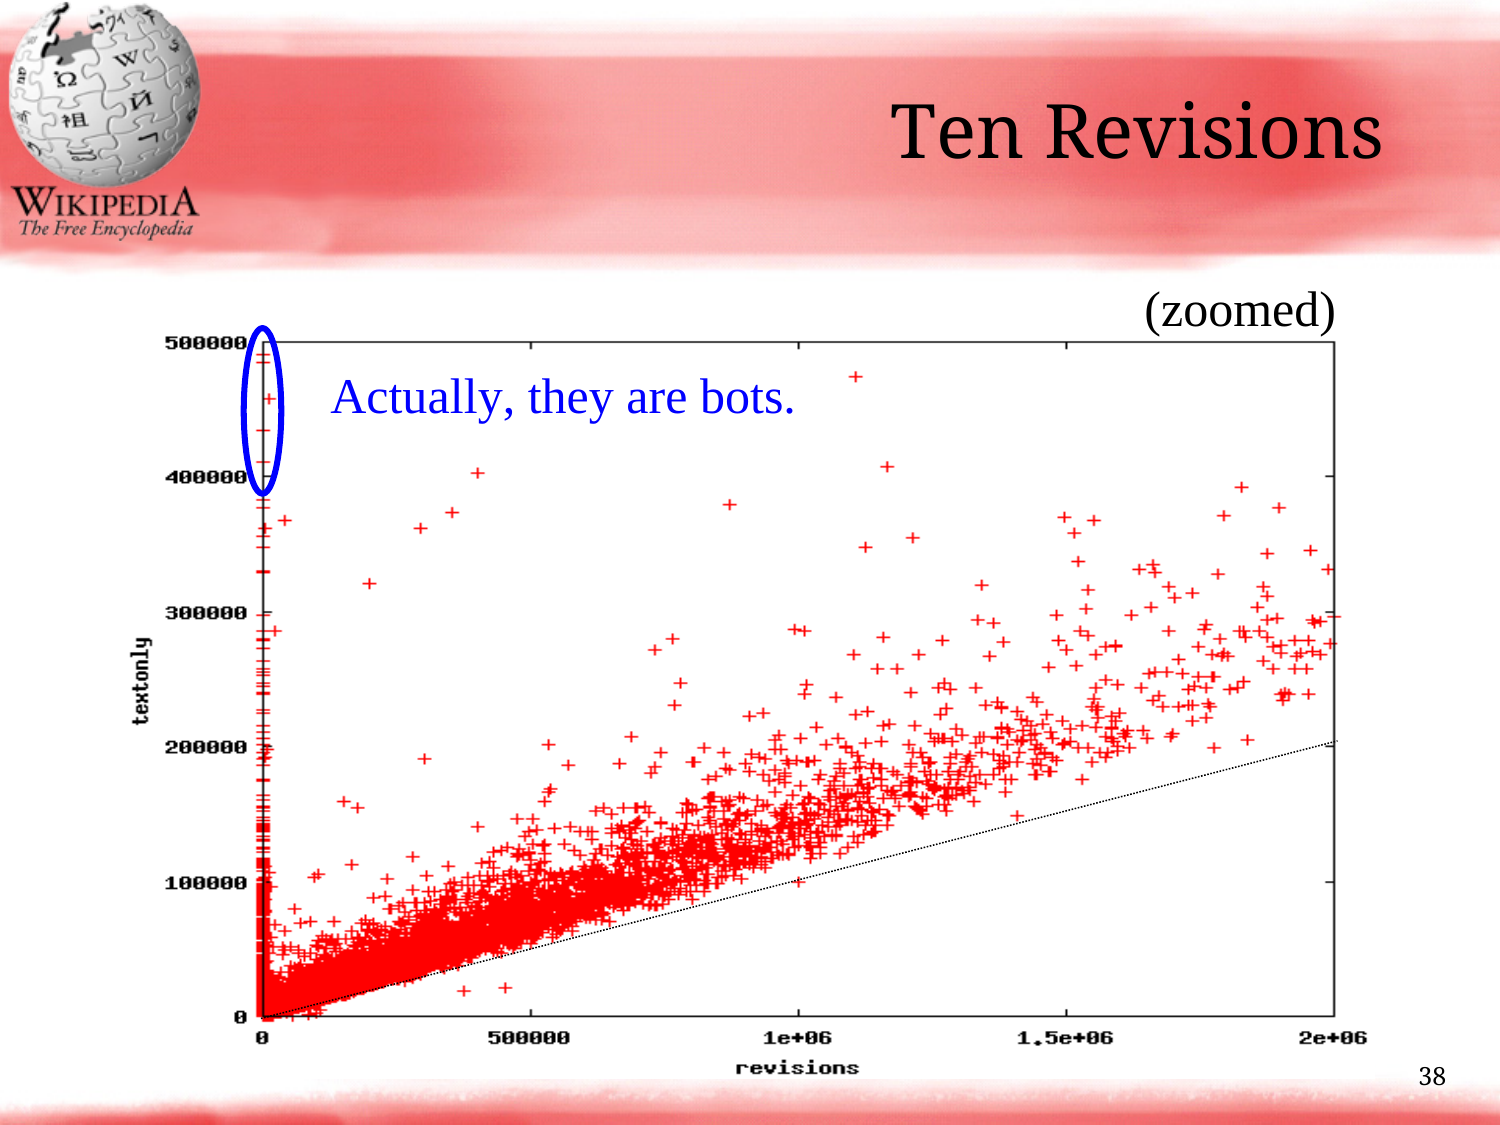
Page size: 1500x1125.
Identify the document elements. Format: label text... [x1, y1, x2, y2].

text_box Actually, they are bots. [315, 356, 1279, 429]
picture [0, 0, 1500, 1125]
title Ten Revisions [112, 37, 1385, 223]
text_box (zoomed)‏ [1129, 268, 1355, 342]
